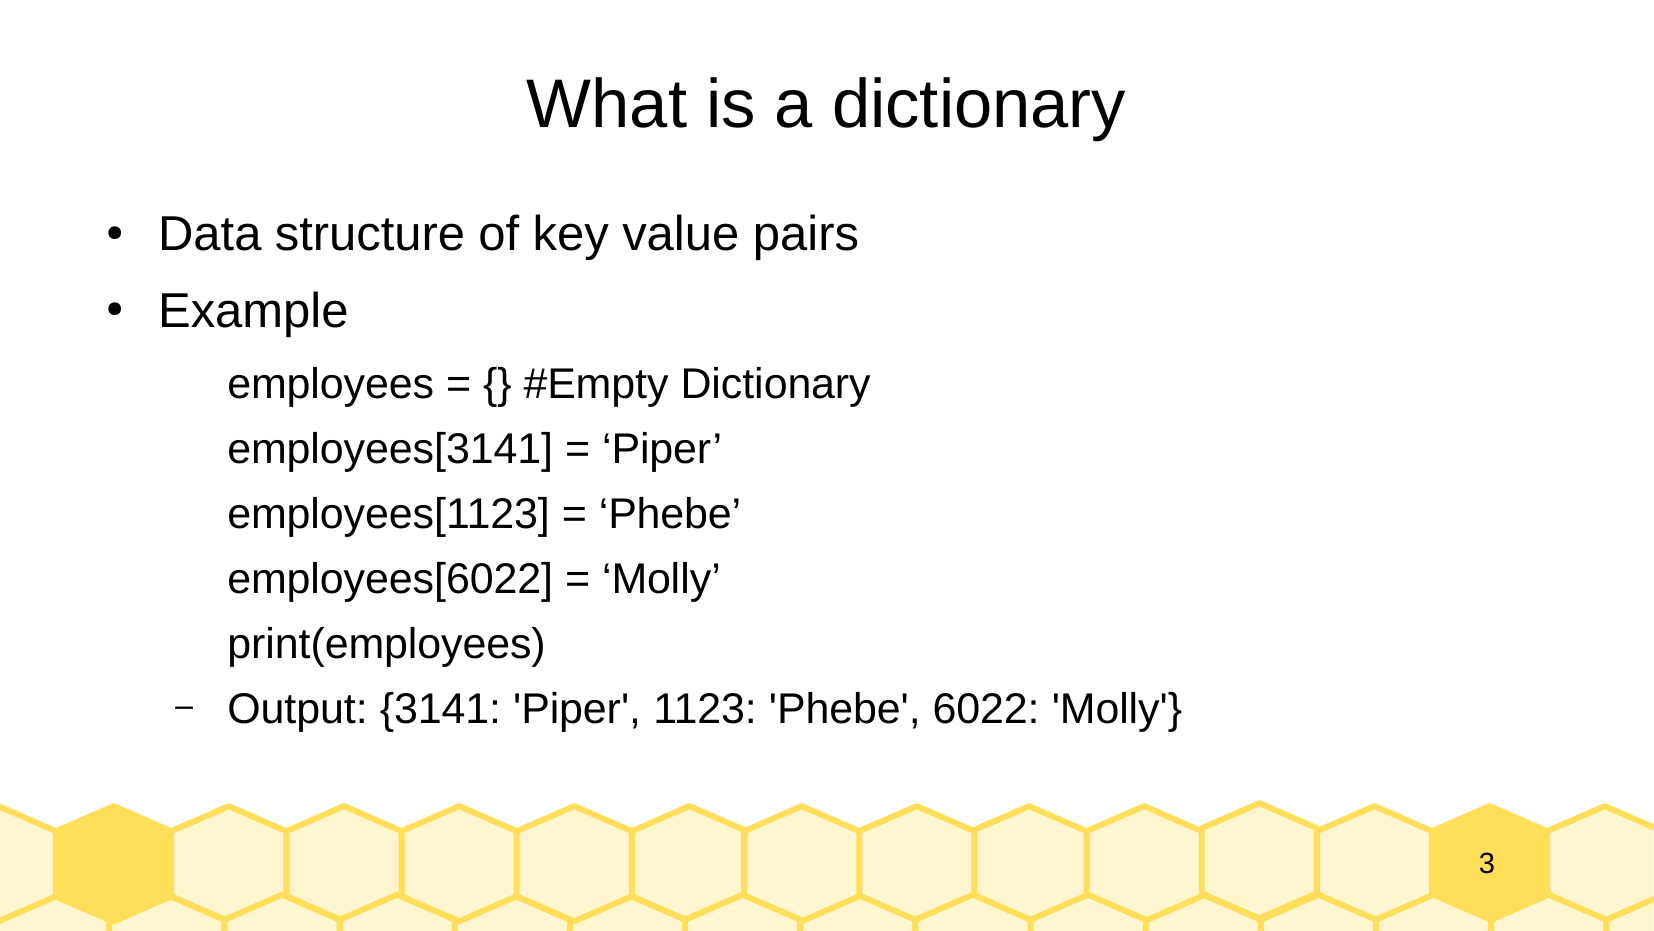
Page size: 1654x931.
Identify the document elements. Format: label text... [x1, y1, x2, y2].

title What is a dictionary [88, 29, 1565, 178]
list Data structure of key value pairs Example employees = {} #Empty Dictionary employees[3141] = ‘Piper’ employees[1123] = ‘Phebe’ employees[6022] = ‘Molly’ print(employees) Output: {3141: 'Piper', 1123: 'Phebe', 6022: 'Molly'} [88, 206, 1565, 739]
